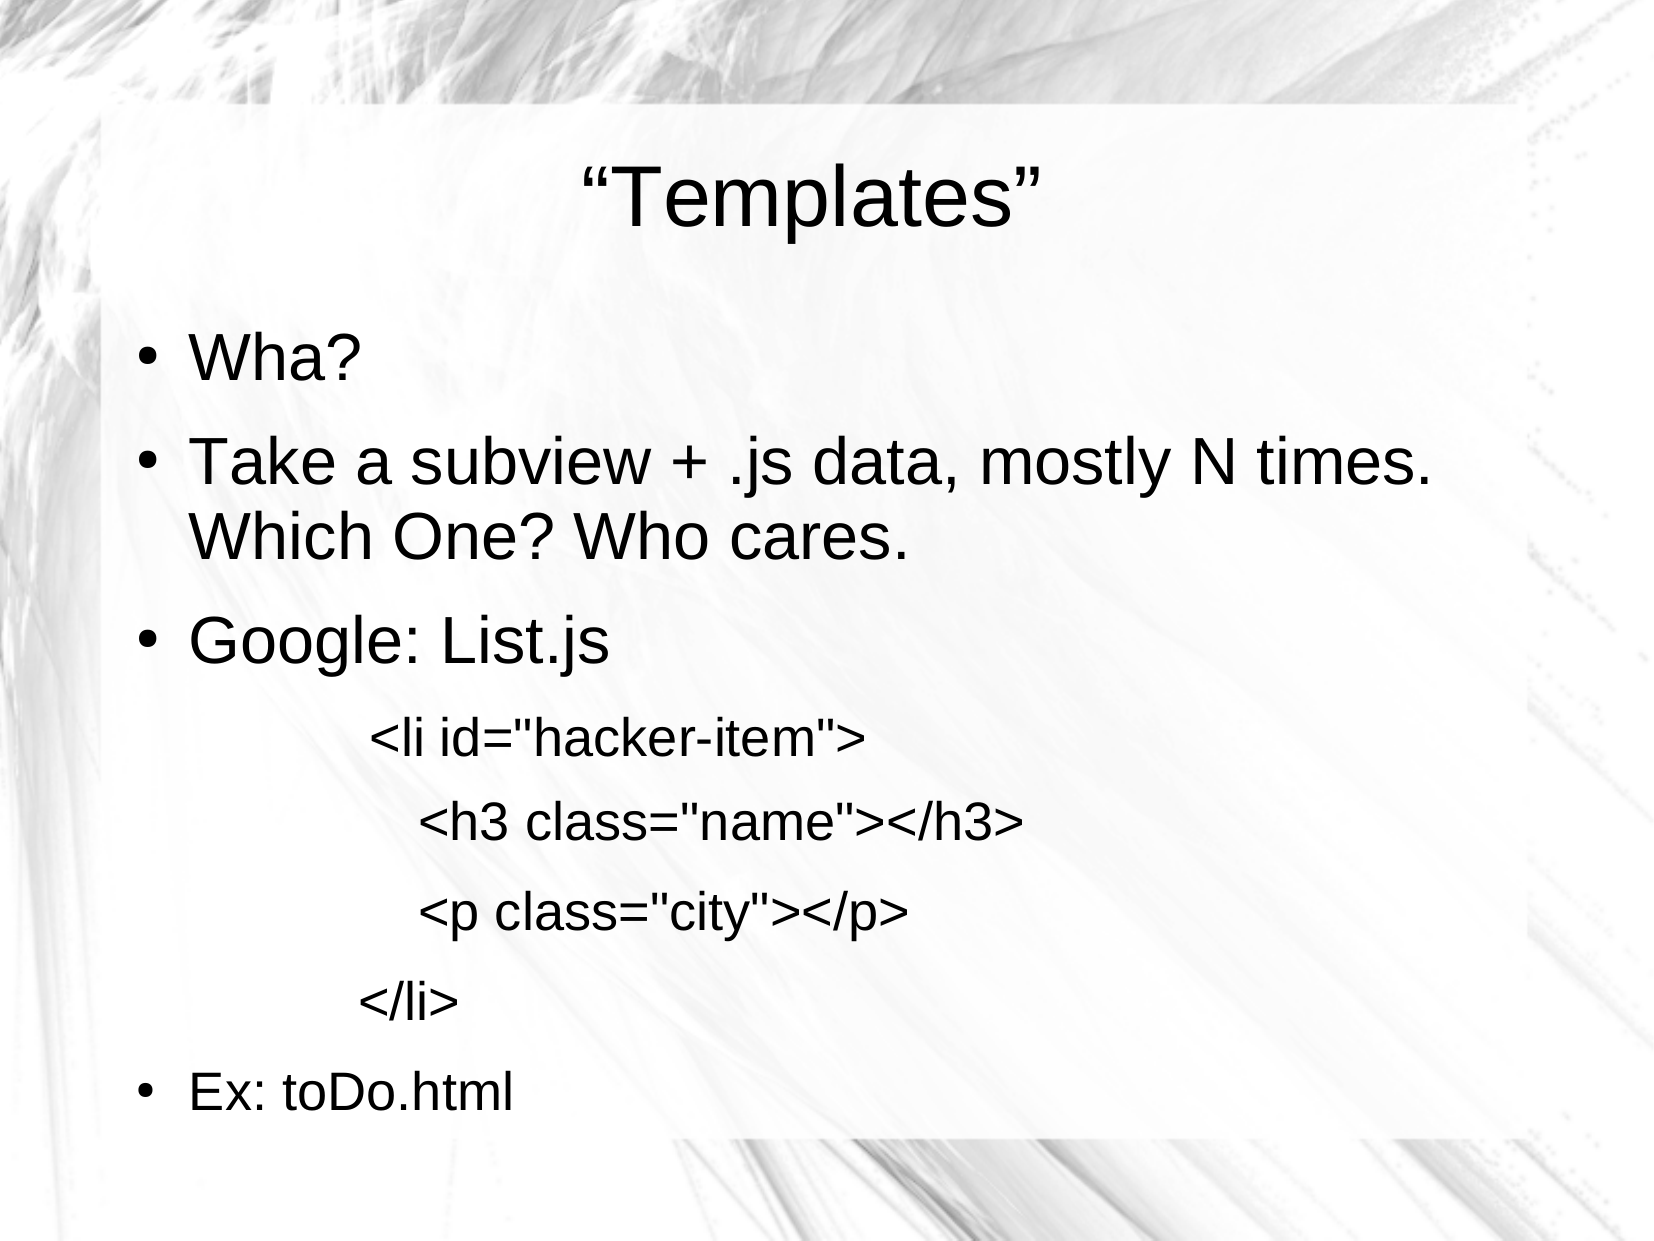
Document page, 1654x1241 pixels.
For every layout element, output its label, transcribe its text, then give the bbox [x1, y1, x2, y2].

picture [0, 0, 1654, 1241]
list Wha? Take a subview + .js data, mostly N times. Which One? Who cares. Google: List.js <li id="hacker-item"> <h3 class="name"></h3> <p class="city"></p> </li> Ex: toDo.html [118, 319, 1571, 1217]
title “Templates” [118, 112, 1506, 281]
